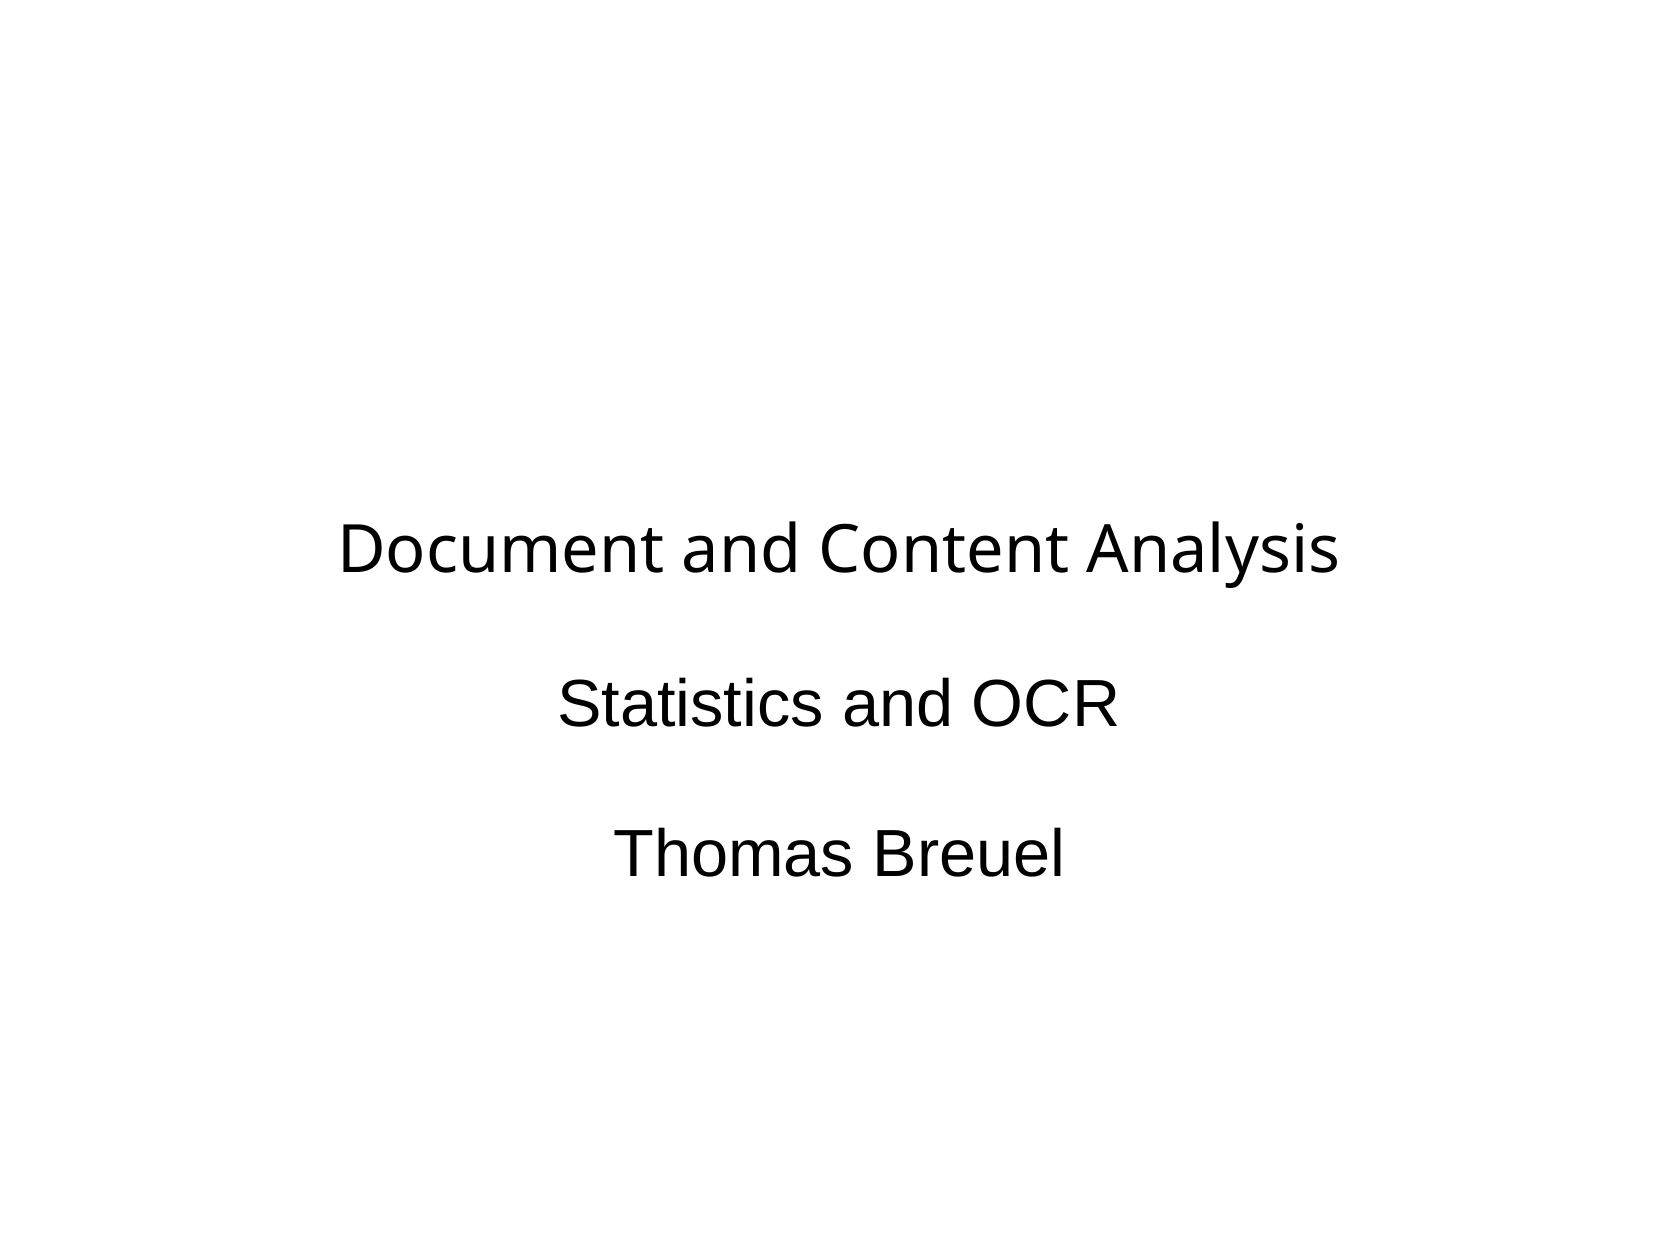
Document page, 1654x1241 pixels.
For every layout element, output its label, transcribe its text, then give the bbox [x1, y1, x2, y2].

subtitle Document and Content Analysis Statistics and OCR Thomas Breuel [25, 226, 1654, 1166]
